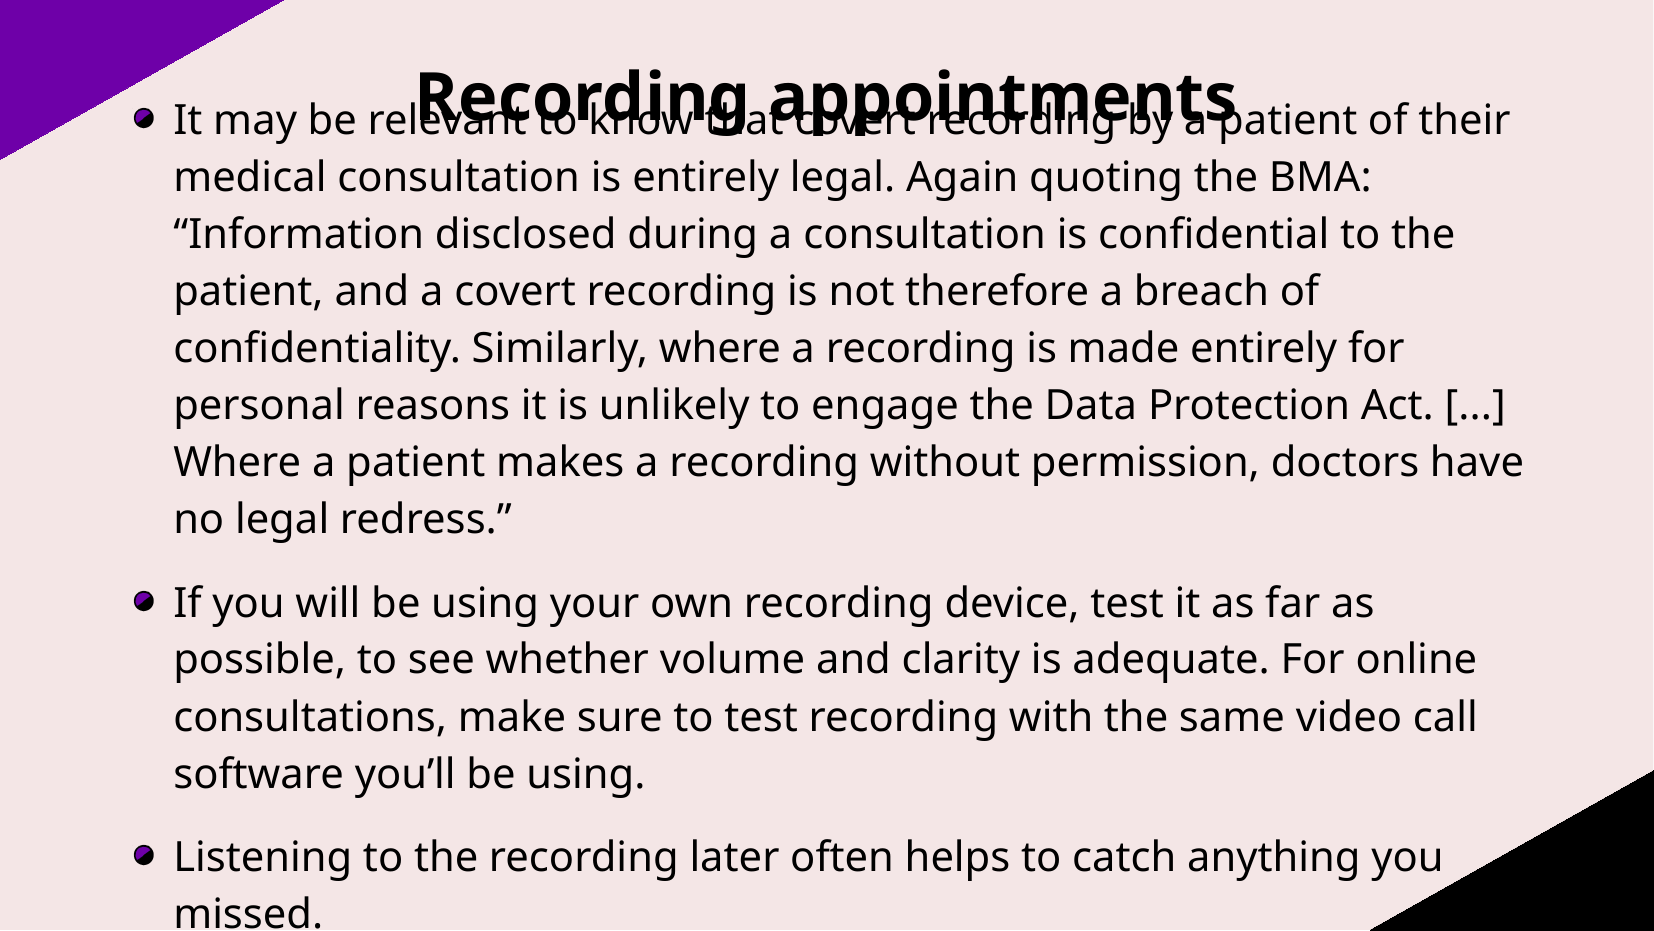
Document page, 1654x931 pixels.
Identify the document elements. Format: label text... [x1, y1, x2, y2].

subtitle It may be relevant to know that covert recording by a patient of their medical consultation is entirely legal. Again quoting the BMA: “Information disclosed during a consultation is confidential to the patient, and a covert recording is not therefore a breach of confidentiality. Similarly, where a recording is made entirely for personal reasons it is unlikely to engage the Data Protection Act. [...] Where a patient makes a recording without permission, doctors have no legal redress.” If you will be using your own recording device, test it as far as possible, to see whether volume and clarity is adequate. For online consultations, make sure to test recording with the same video call software you’ll be using. Listening to the recording later often helps to catch anything you missed. [132, 140, 1526, 890]
picture [132, 106, 155, 130]
text_box [0, 0, 284, 160]
title Recording appointments [82, 35, 1571, 154]
text_box [1370, 770, 1654, 931]
